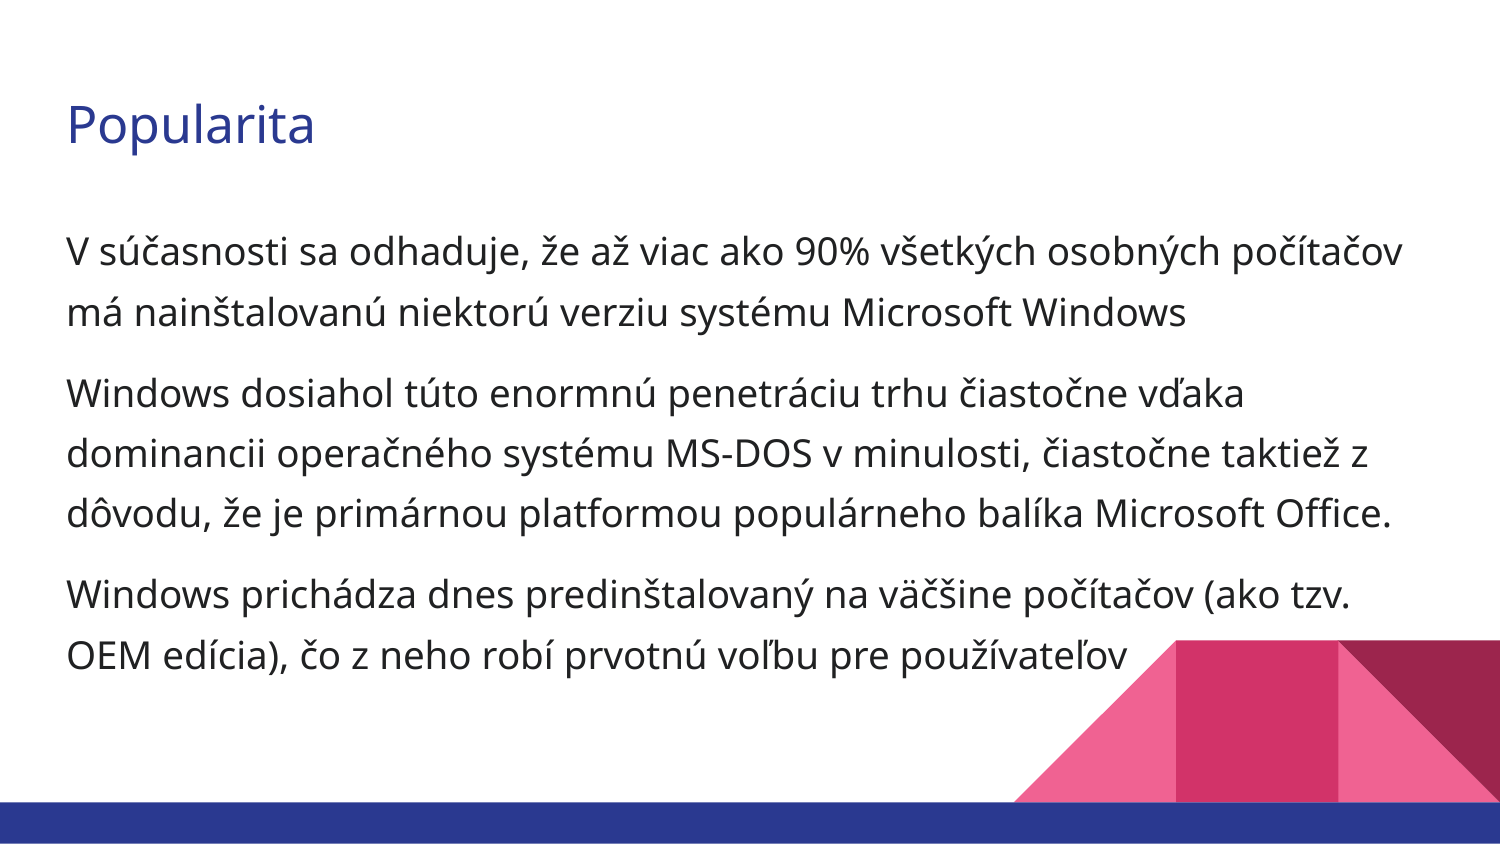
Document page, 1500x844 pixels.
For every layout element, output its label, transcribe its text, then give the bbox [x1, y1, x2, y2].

title Popularita [51, 72, 1449, 174]
list V súčasnosti sa odhaduje, že až viac ako 90% všetkých osobných počítačov má nainštalovanú niektorú verziu systému Microsoft Windows Windows dosiahol túto enormnú penetráciu trhu čiastočne vďaka dominancii operačného systému MS-DOS v minulosti, čiastočne taktiež z dôvodu, že je primárnou platformou populárneho balíka Microsoft Office. Windows prichádza dnes predinštalovaný na väčšine počítačov (ako tzv. OEM edícia), čo z neho robí prvotnú voľbu pre používateľov [51, 201, 1449, 750]
